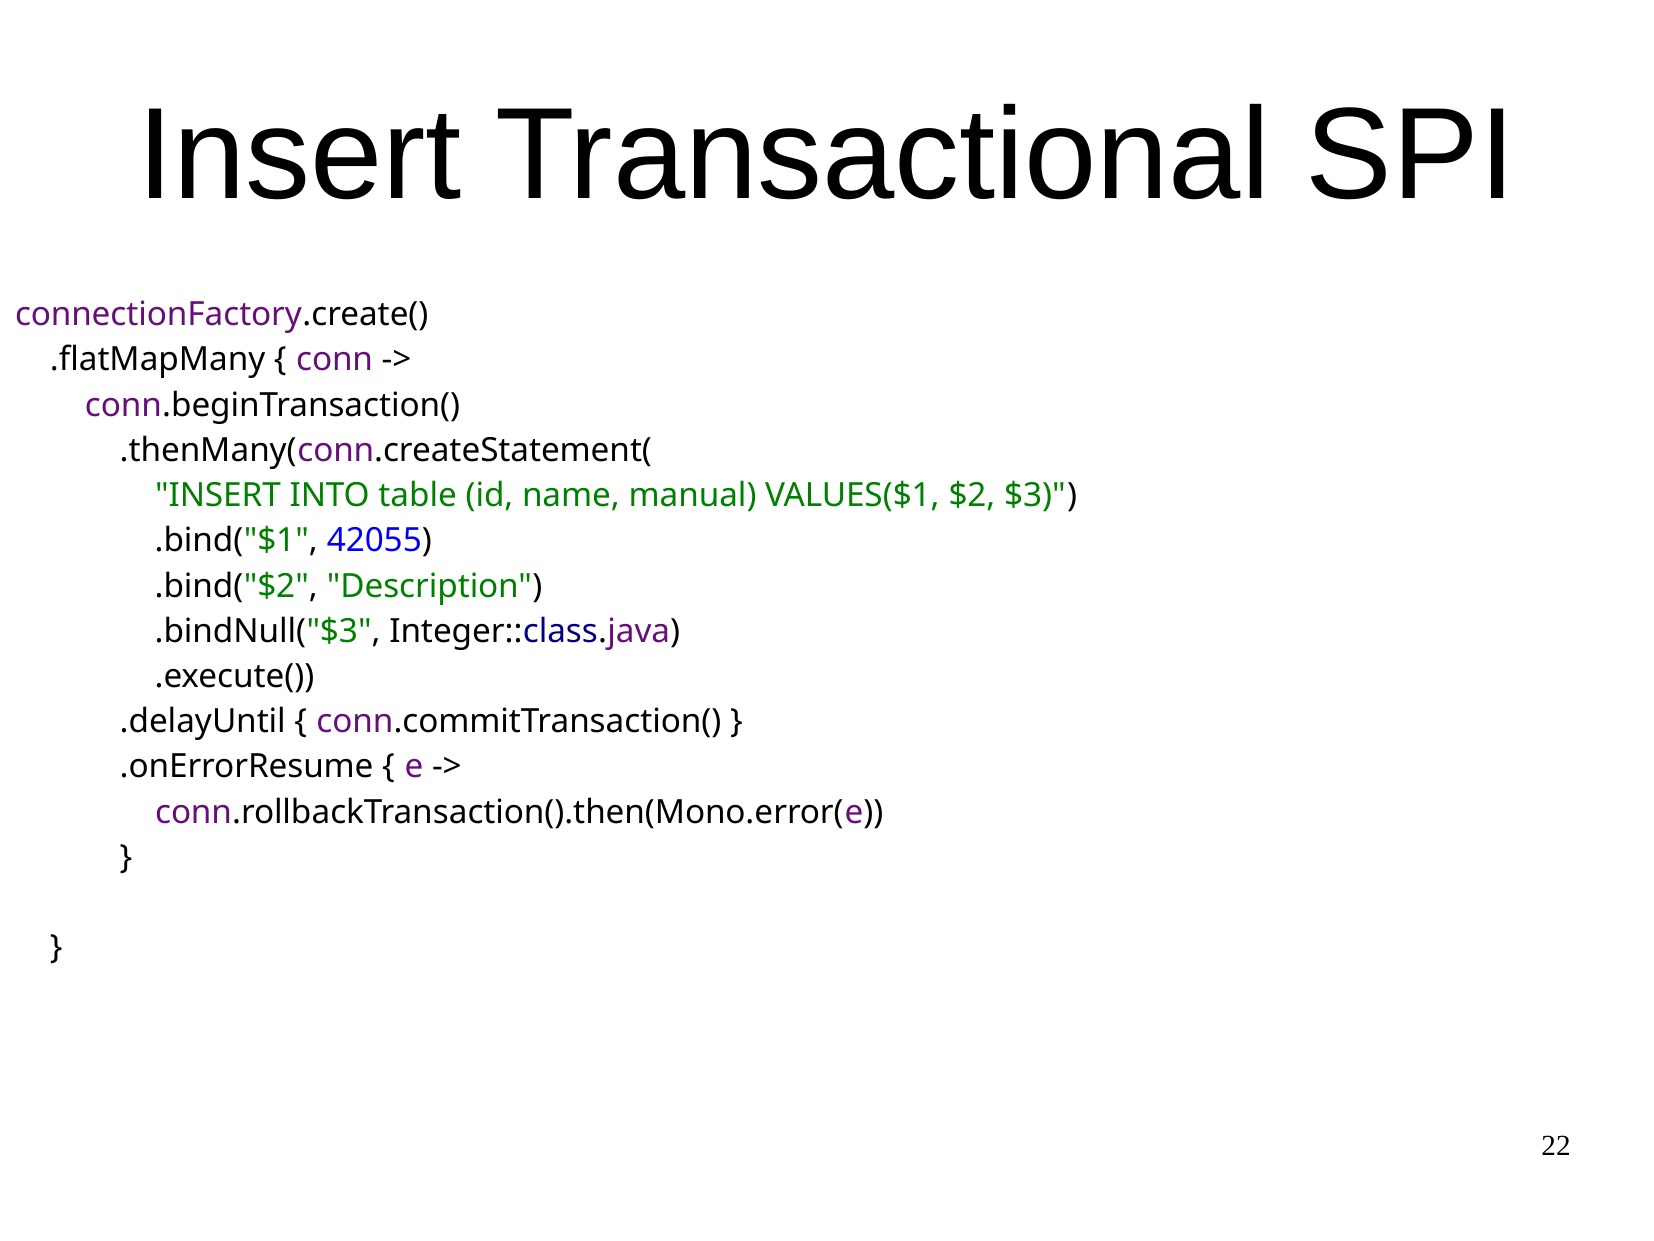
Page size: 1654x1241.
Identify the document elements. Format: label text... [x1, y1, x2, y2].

list connectionFactory.create() .flatMapMany { conn -> conn.beginTransaction() .thenMany(conn.createStatement( "INSERT INTO table (id, name, manual) VALUES($1, $2, $3)") .bind("$1", 42055) .bind("$2", "Description") .bindNull("$3", Integer::class.java) .execute()) .delayUntil { conn.commitTransaction() } .onErrorResume { e -> conn.rollbackTransaction().then(Mono.error(e)) } } [15, 290, 1621, 1010]
title Insert Transactional SPI [82, 49, 1571, 257]
